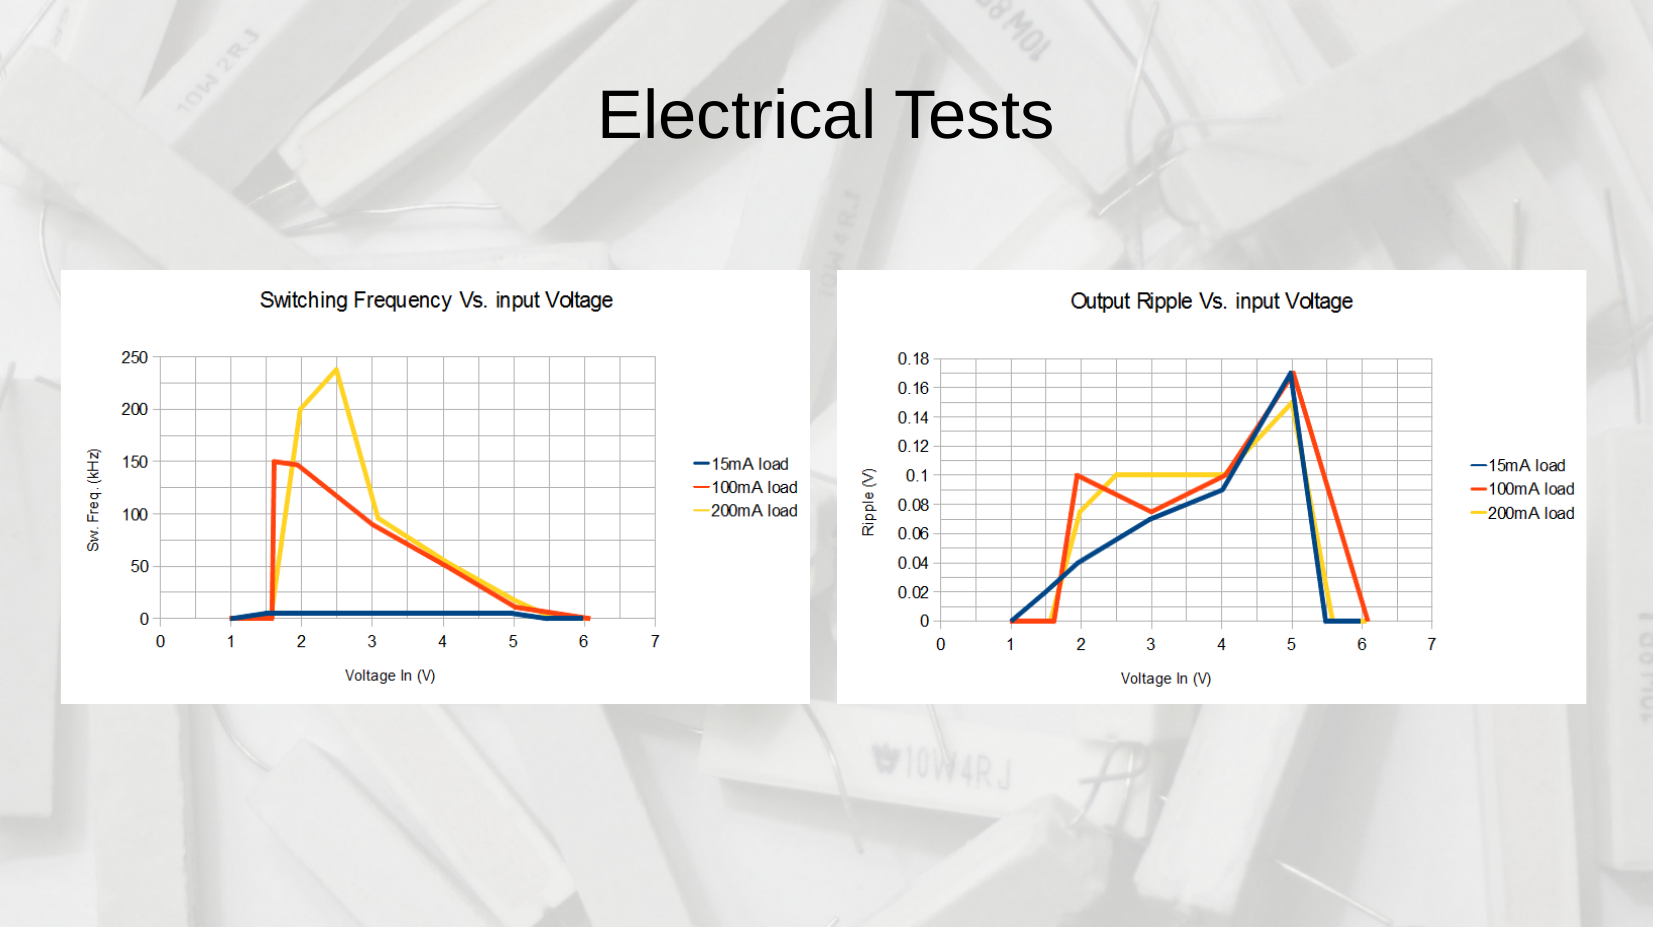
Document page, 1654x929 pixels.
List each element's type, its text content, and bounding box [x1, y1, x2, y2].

picture [0, 0, 1653, 927]
title Electrical Tests [82, 36, 1571, 192]
